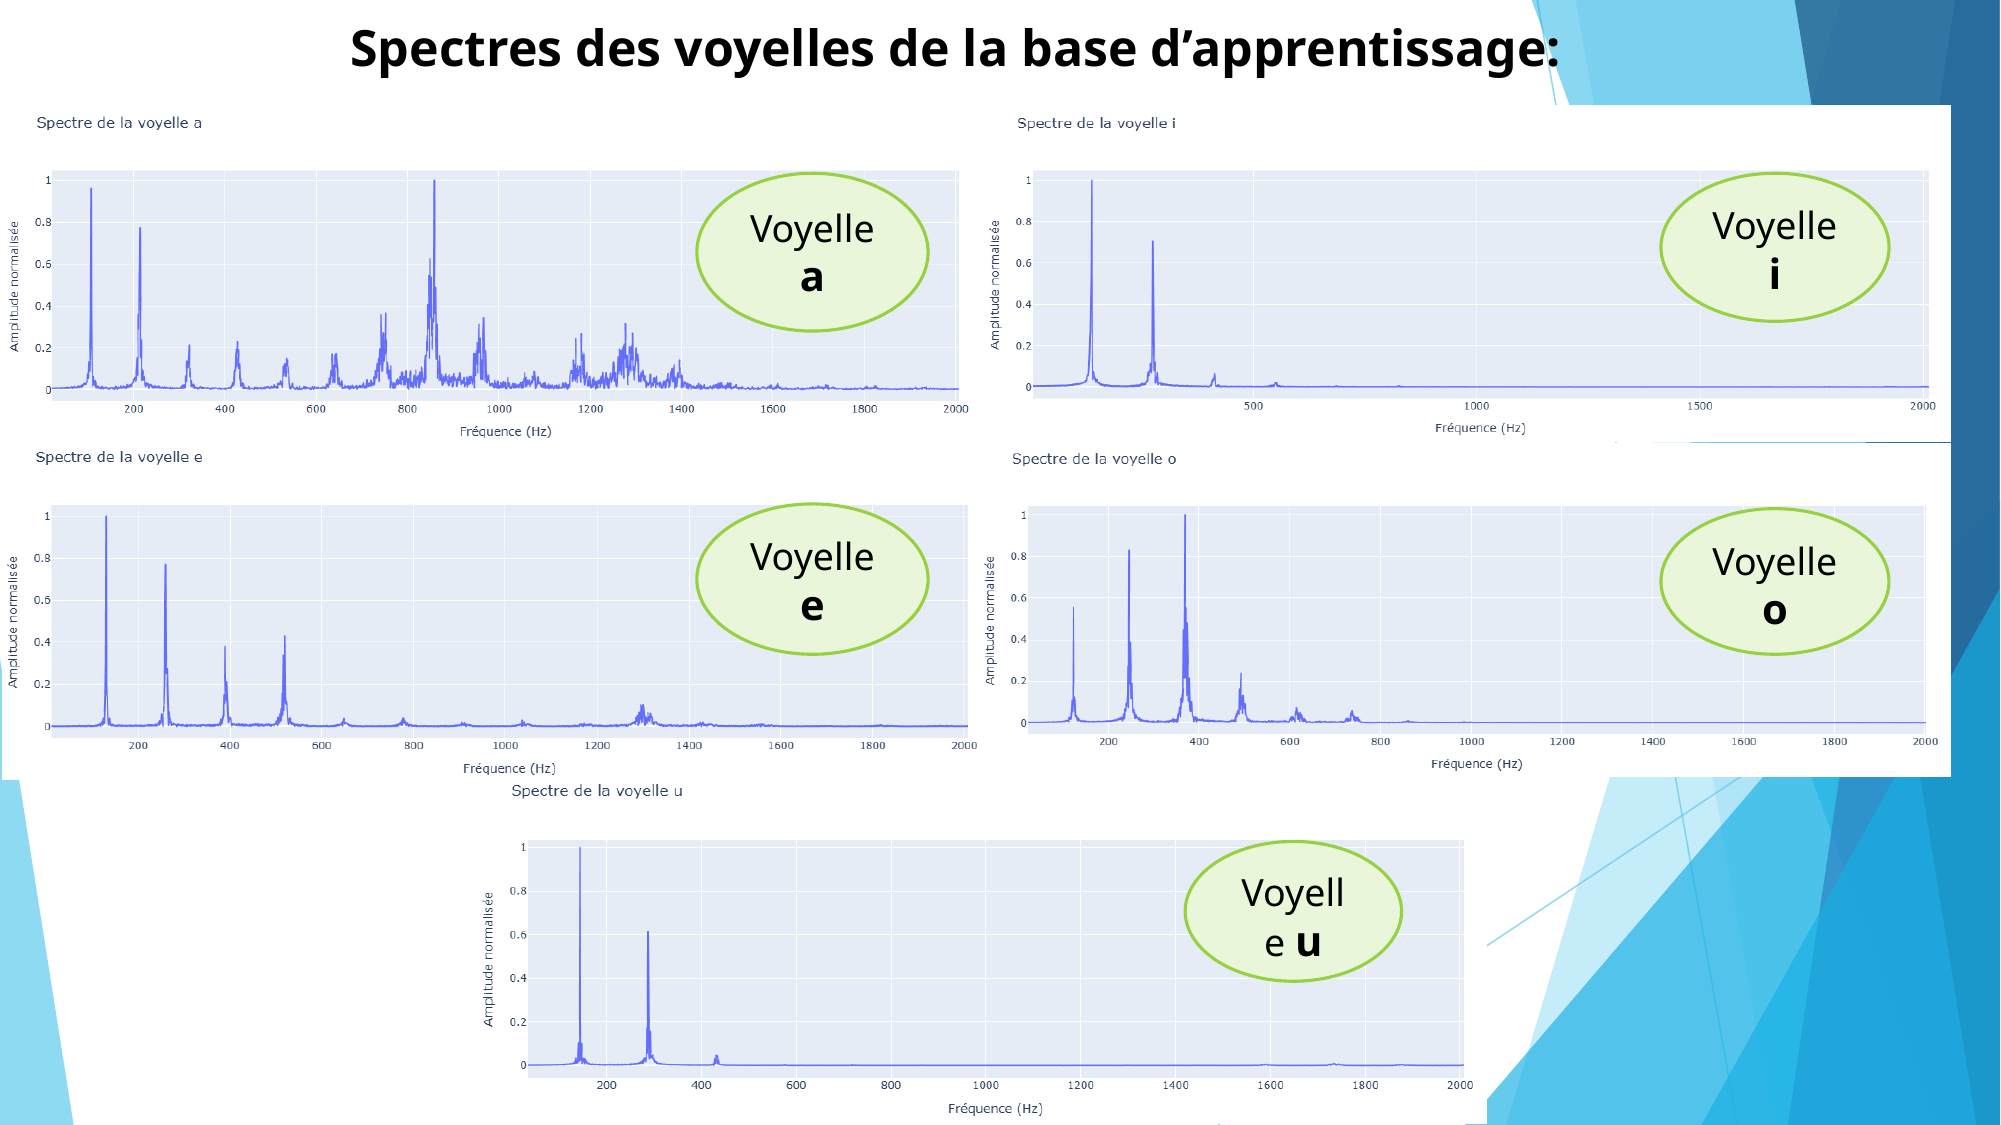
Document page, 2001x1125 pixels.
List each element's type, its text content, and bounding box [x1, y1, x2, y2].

picture [0, 106, 1951, 1124]
text_box Voyelle u [1185, 841, 1402, 982]
text_box Voyelle o [1660, 508, 1889, 655]
text_box Spectres des voyelles de la base d’apprentissage: [263, 8, 1649, 85]
text_box Voyelle a [696, 173, 929, 332]
text_box Voyelle i [1660, 173, 1890, 322]
text_box Voyelle e [696, 503, 929, 655]
